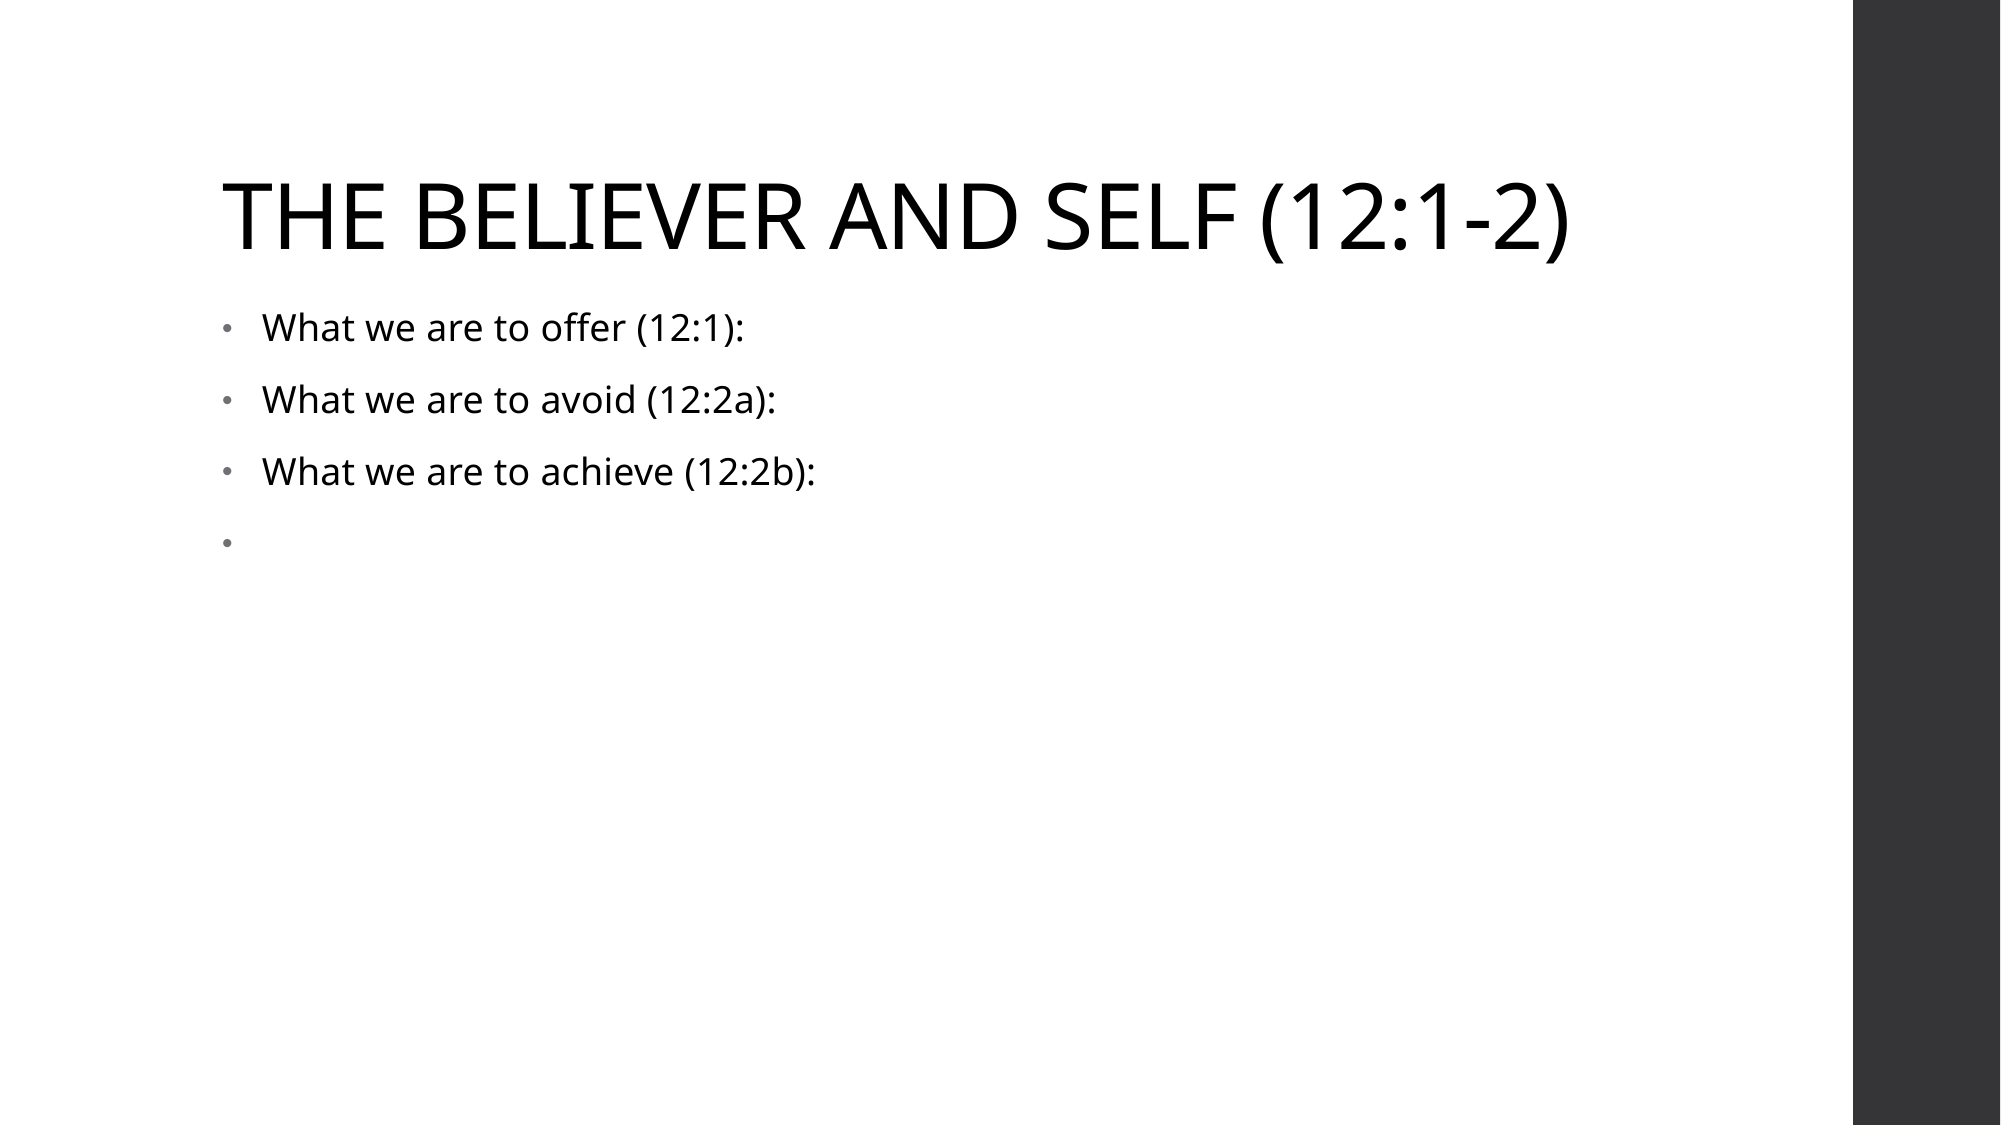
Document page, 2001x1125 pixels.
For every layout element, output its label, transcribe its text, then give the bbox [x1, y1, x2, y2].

title THE BELIEVER AND SELF (12:1-2) [206, 60, 1797, 278]
list What we are to offer (12:1): What we are to avoid (12:2a): What we are to achieve (12:2b): [206, 299, 1617, 1014]
